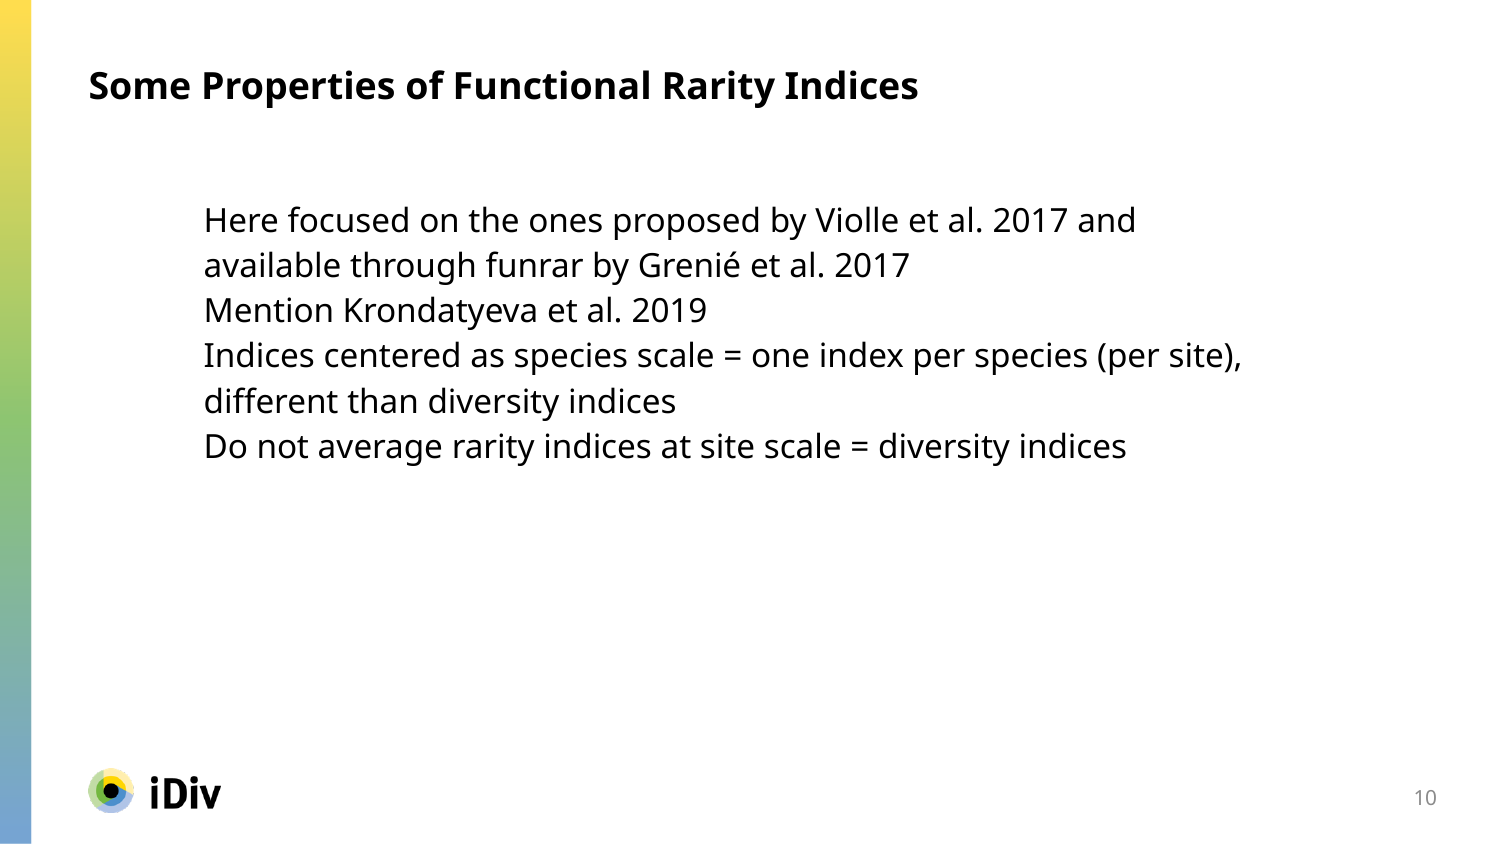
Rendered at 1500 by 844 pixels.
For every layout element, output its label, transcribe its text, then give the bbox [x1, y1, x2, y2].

picture [0, 0, 1500, 844]
text_box Here focused on the ones proposed by Violle et al. 2017 and available through funrar by Grenié et al. 2017 Mention Krondatyeva et al. 2019 Indices centered as species scale = one index per species (per site), different than diversity indices Do not average rarity indices at site scale = diversity indices [188, 189, 1282, 448]
slide_number <numéro> [1240, 767, 1437, 813]
list Some Properties of Functional Rarity Indices [88, 61, 1437, 157]
